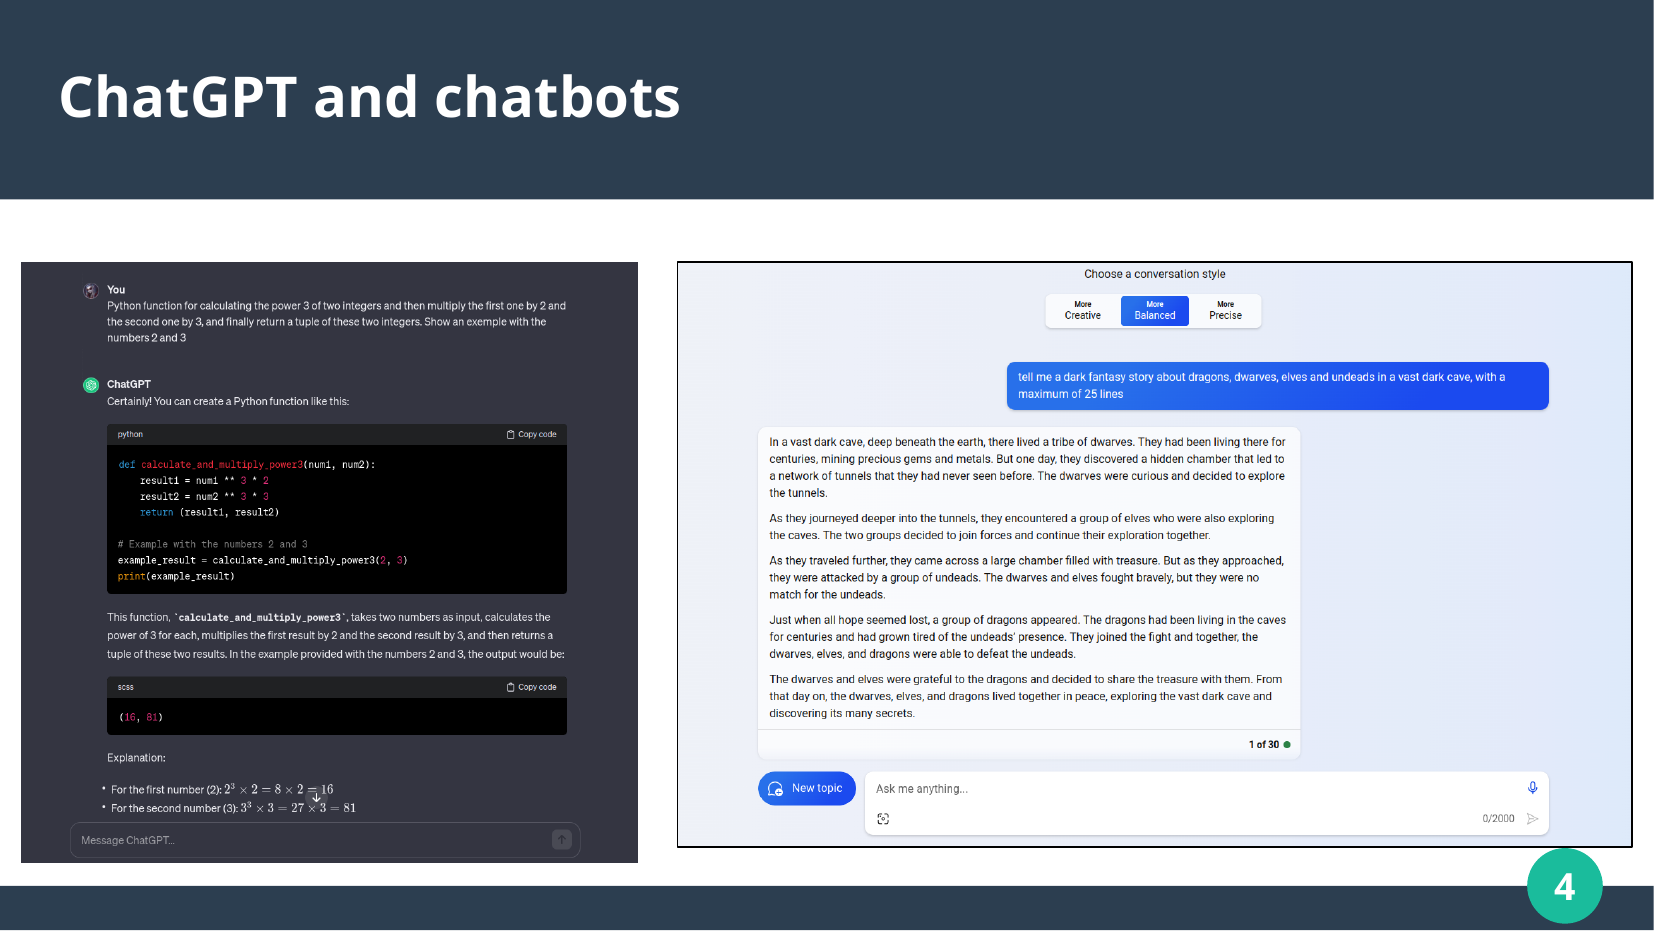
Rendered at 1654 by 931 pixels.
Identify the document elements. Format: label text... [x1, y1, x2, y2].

title ChatGPT and chatbots [59, 37, 1595, 155]
picture [678, 262, 1632, 846]
picture [21, 262, 638, 863]
